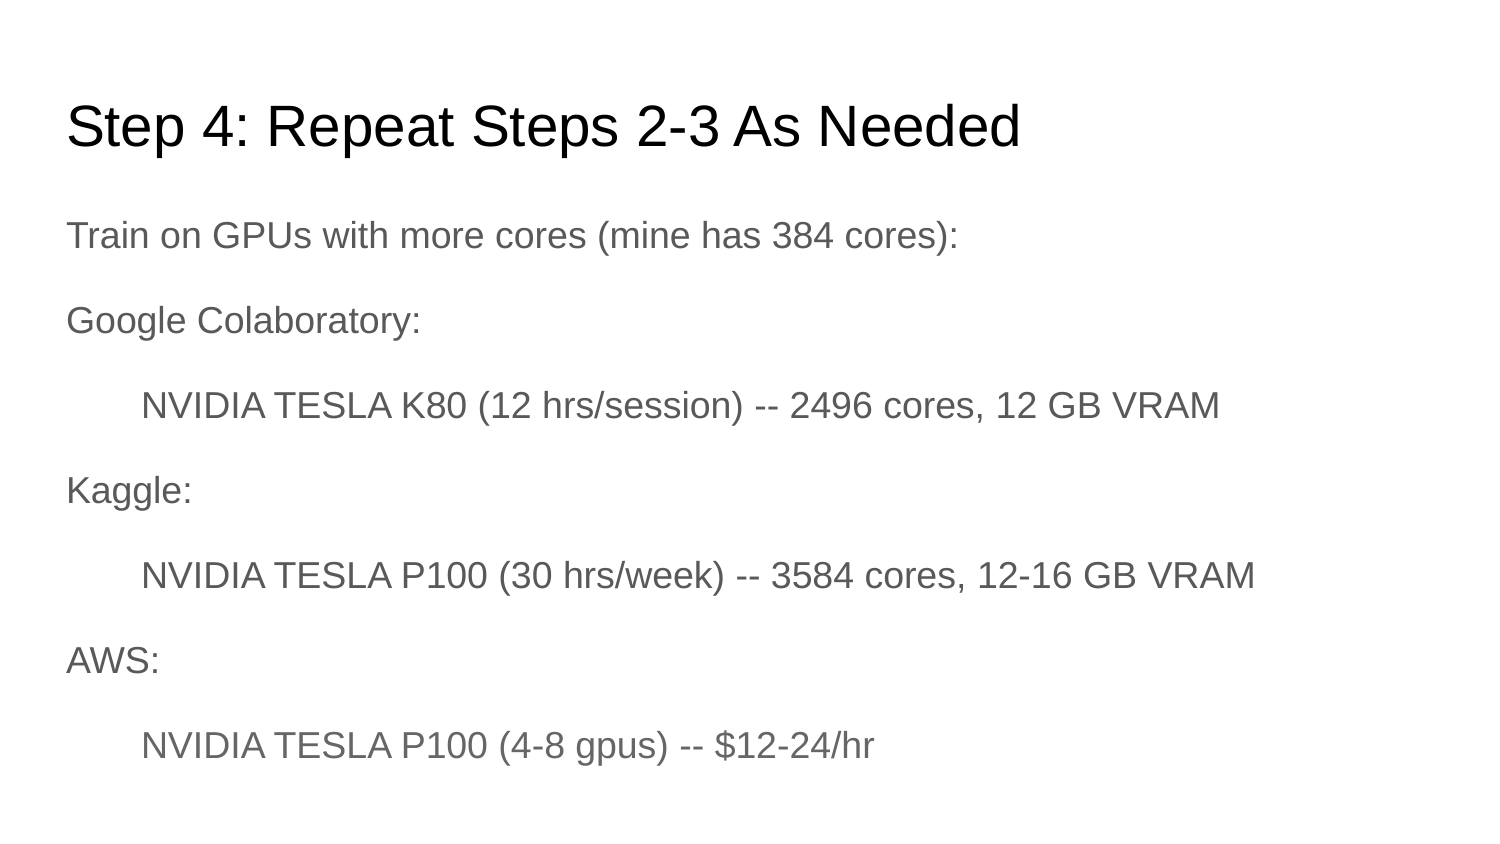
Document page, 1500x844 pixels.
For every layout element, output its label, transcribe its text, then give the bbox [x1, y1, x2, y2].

title Step 4: Repeat Steps 2-3 As Needed [51, 72, 1449, 167]
list Train on GPUs with more cores (mine has 384 cores): Google Colaboratory: NVIDIA TESLA K80 (12 hrs/session) -- 2496 cores, 12 GB VRAM Kaggle: NVIDIA TESLA P100 (30 hrs/week) -- 3584 cores, 12-16 GB VRAM AWS: NVIDIA TESLA P100 (4-8 gpus) -- $12-24/hr [51, 189, 1449, 750]
